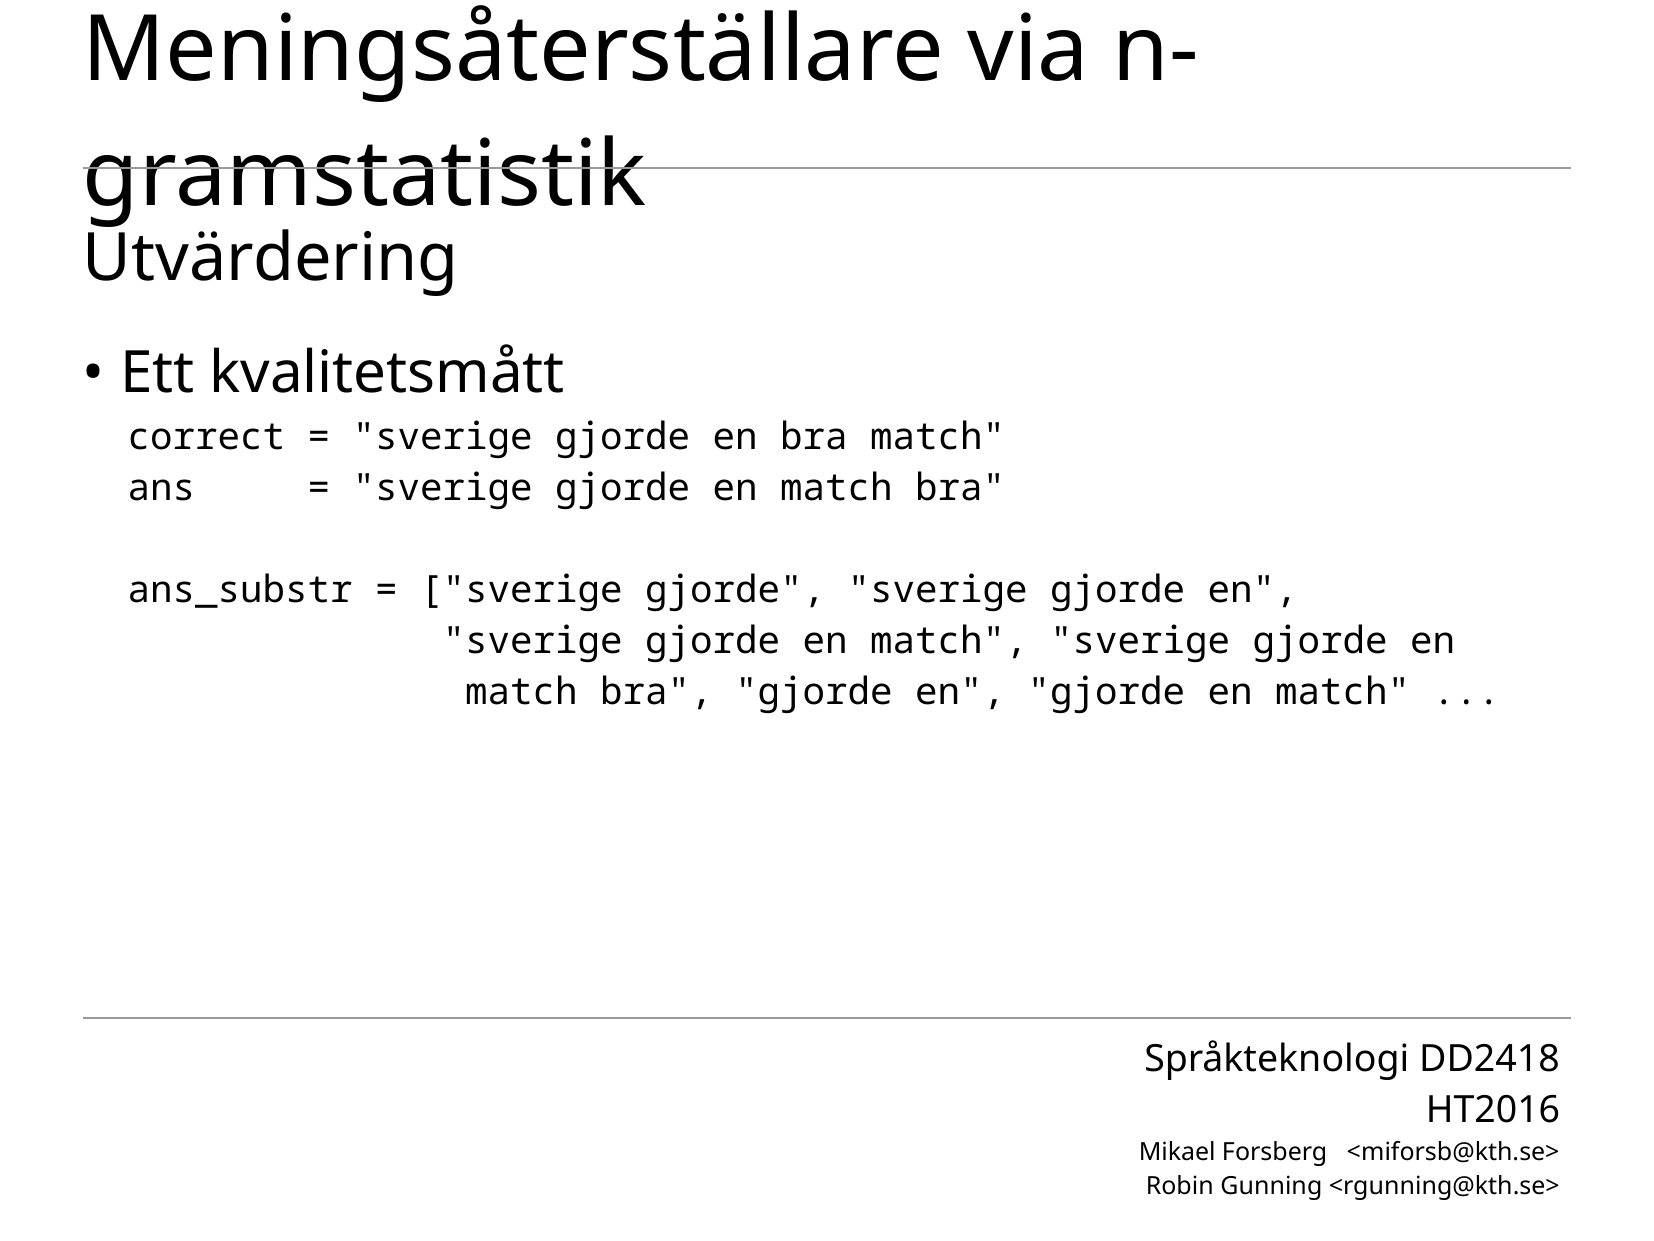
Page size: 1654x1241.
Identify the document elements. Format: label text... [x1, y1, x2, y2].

subtitle • Ett kvalitetsmått correct = "sverige gjorde en bra match" ans = "sverige gjorde en match bra" ans_substr = ["sverige gjorde", "sverige gjorde en", "sverige gjorde en match", "sverige gjorde en match bra", "gjorde en", "gjorde en match" ... [82, 330, 1571, 1010]
text_box Språkteknologi DD2418 HT2016 Mikael Forsberg <miforsb@kth.se> Robin Gunning <rgunning@kth.se> [1020, 1024, 1576, 1156]
title Meningsåterställare via n-gramstatistik [82, 46, 1571, 167]
title Utvärdering [82, 194, 1571, 316]
